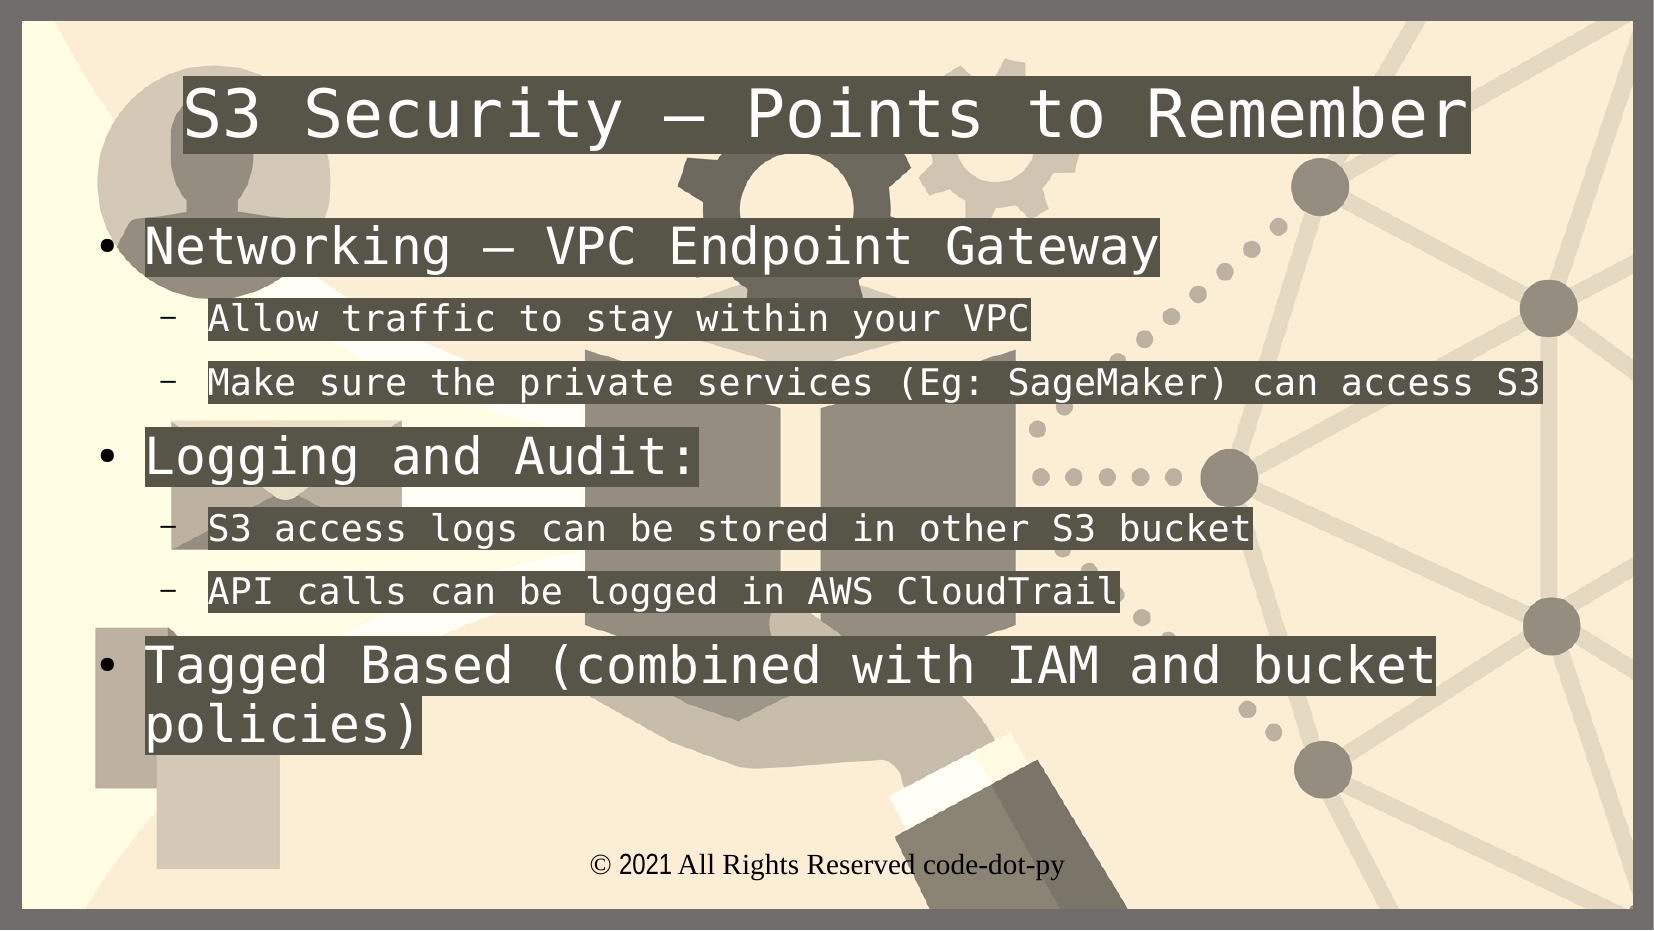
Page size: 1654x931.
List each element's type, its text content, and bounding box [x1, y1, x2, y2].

title S3 Security – Points to Remember [82, 37, 1571, 193]
list Networking – VPC Endpoint Gateway Allow traffic to stay within your VPC Make sure the private services (Eg: SageMaker) can access S3 Logging and Audit: S3 access logs can be stored in other S3 bucket API calls can be logged in AWS CloudTrail Tagged Based (combined with IAM and bucket policies) [82, 217, 1571, 758]
picture [0, 0, 1654, 930]
